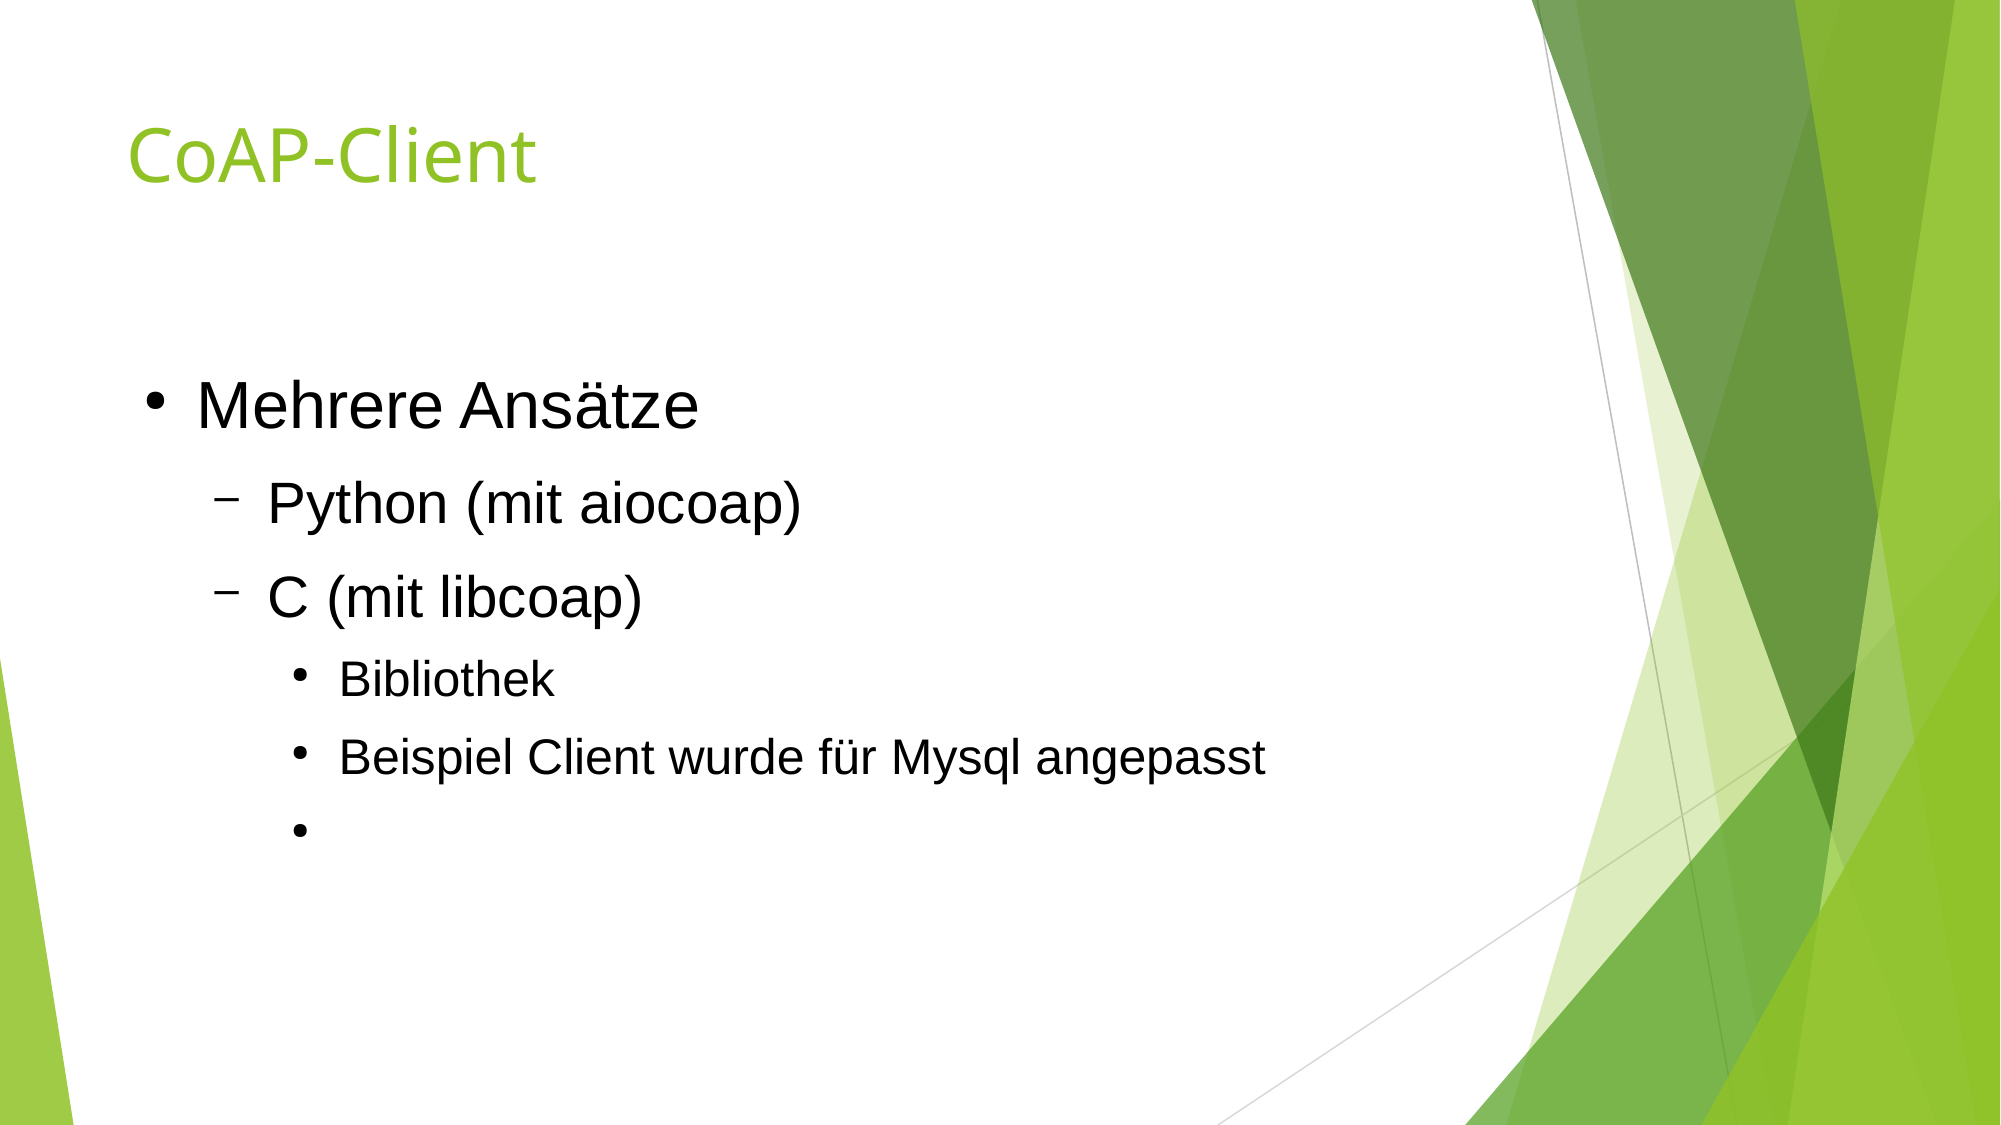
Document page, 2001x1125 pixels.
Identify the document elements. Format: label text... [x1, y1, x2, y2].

title CoAP-Client [111, 99, 1522, 317]
list Mehrere Ansätze Python (mit aiocoap) C (mit libcoap) Bibliothek Beispiel Client wurde für Mysql angepasst [111, 354, 1522, 992]
